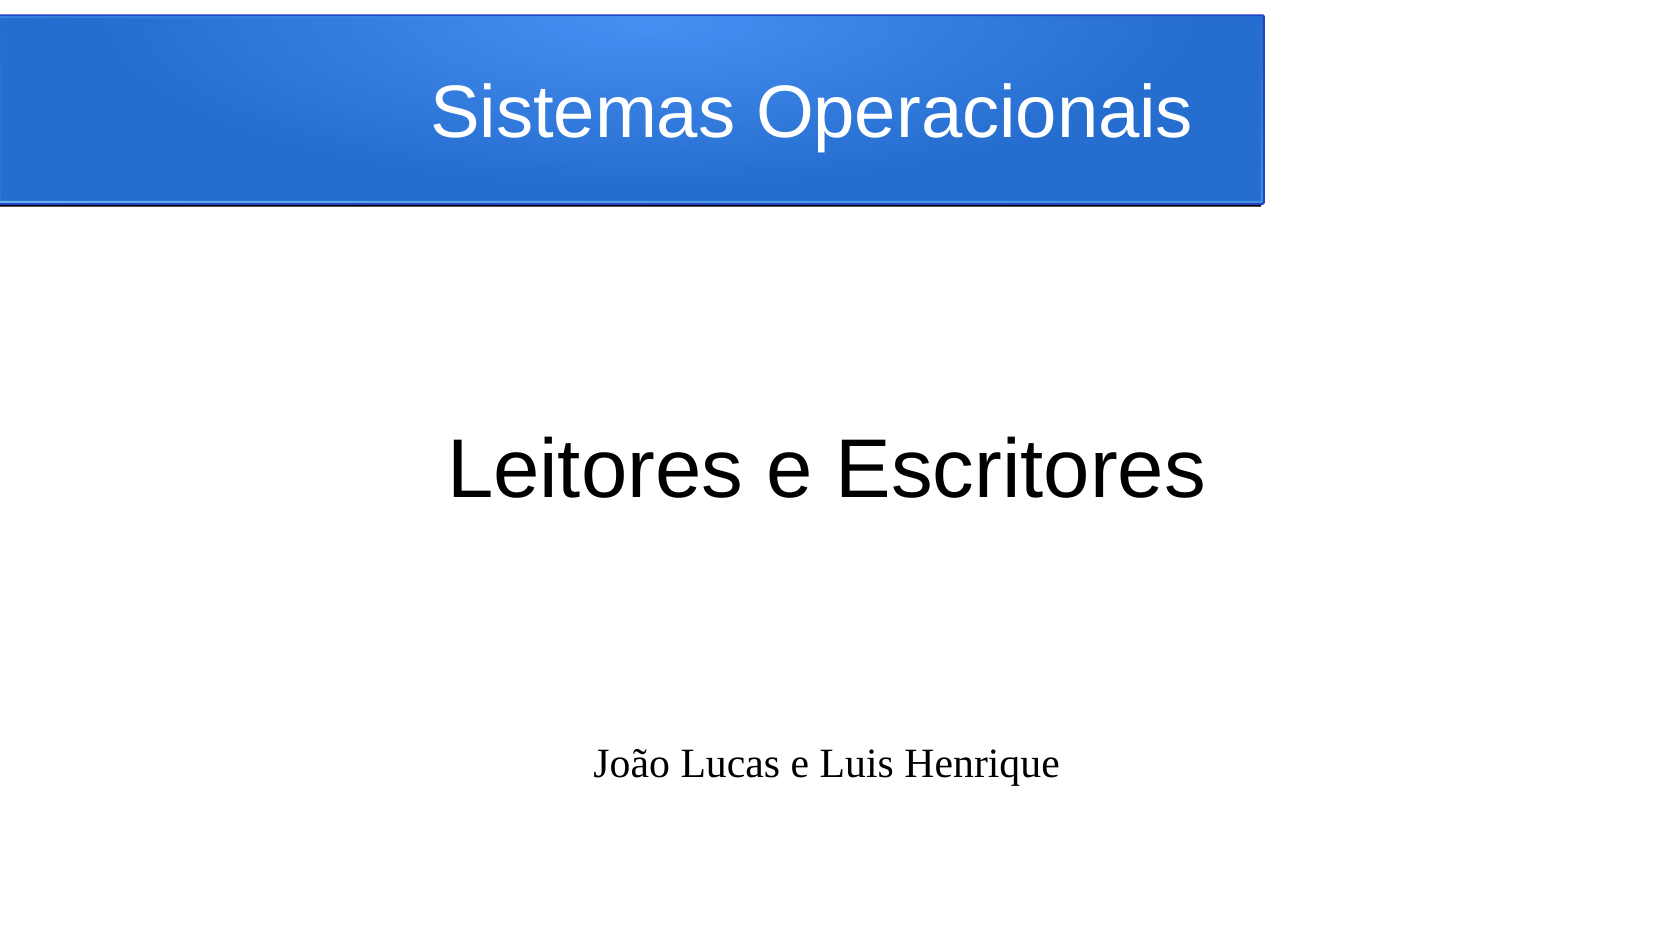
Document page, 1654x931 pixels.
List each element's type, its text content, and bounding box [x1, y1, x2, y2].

subtitle Leitores e Escritores João Lucas e Luis Henrique [82, 334, 1571, 875]
title Sistemas Operacionais [236, 35, 1388, 189]
